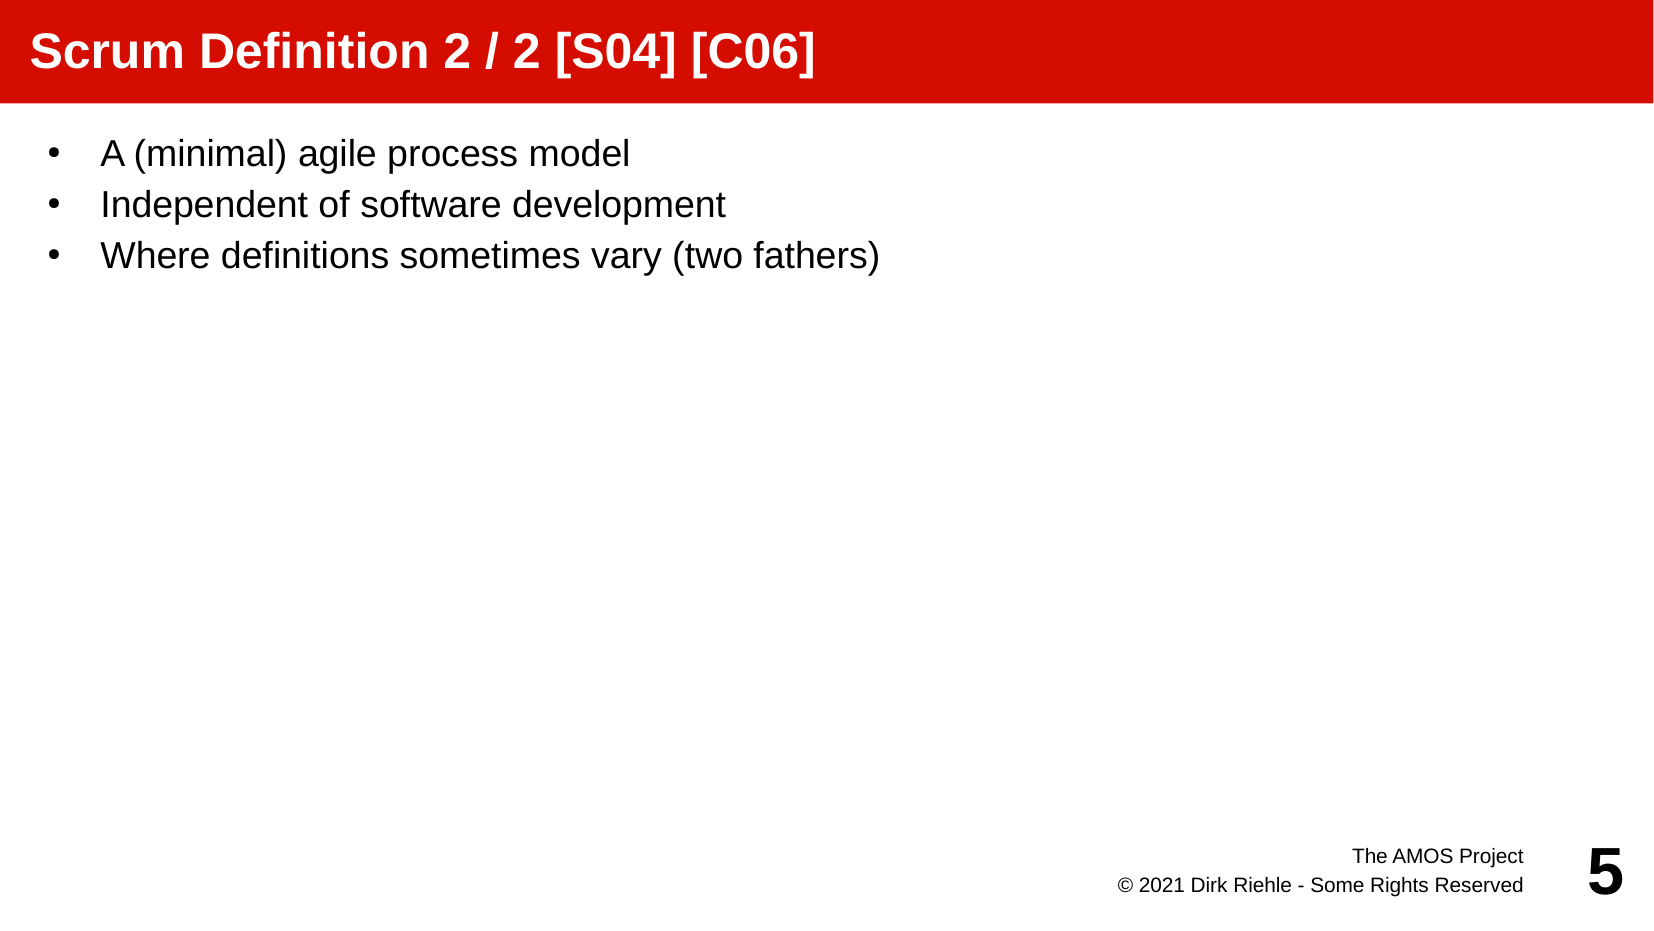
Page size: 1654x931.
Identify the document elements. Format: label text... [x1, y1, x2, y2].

title Scrum Definition 2 / 2 [S04] [C06] [0, 0, 1654, 104]
list A (minimal) agile process model Independent of software development Where definitions sometimes vary (two fathers) [29, 132, 1625, 813]
